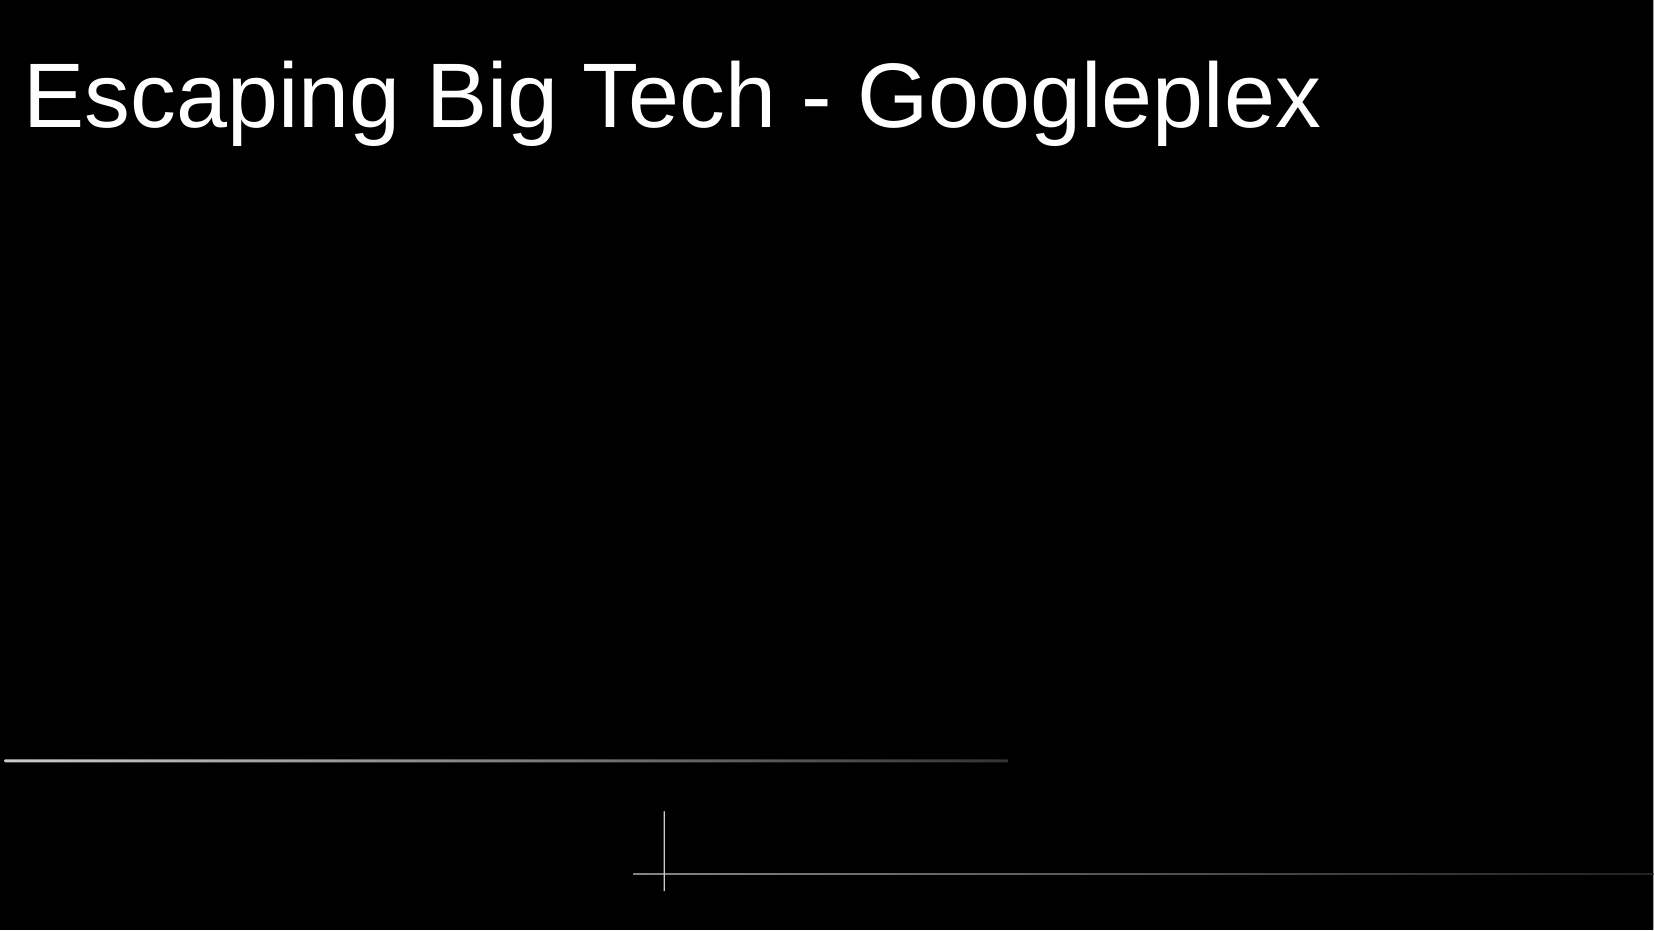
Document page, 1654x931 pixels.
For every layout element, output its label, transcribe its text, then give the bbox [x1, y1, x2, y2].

title Escaping Big Tech - Googleplex [23, 41, 1501, 151]
